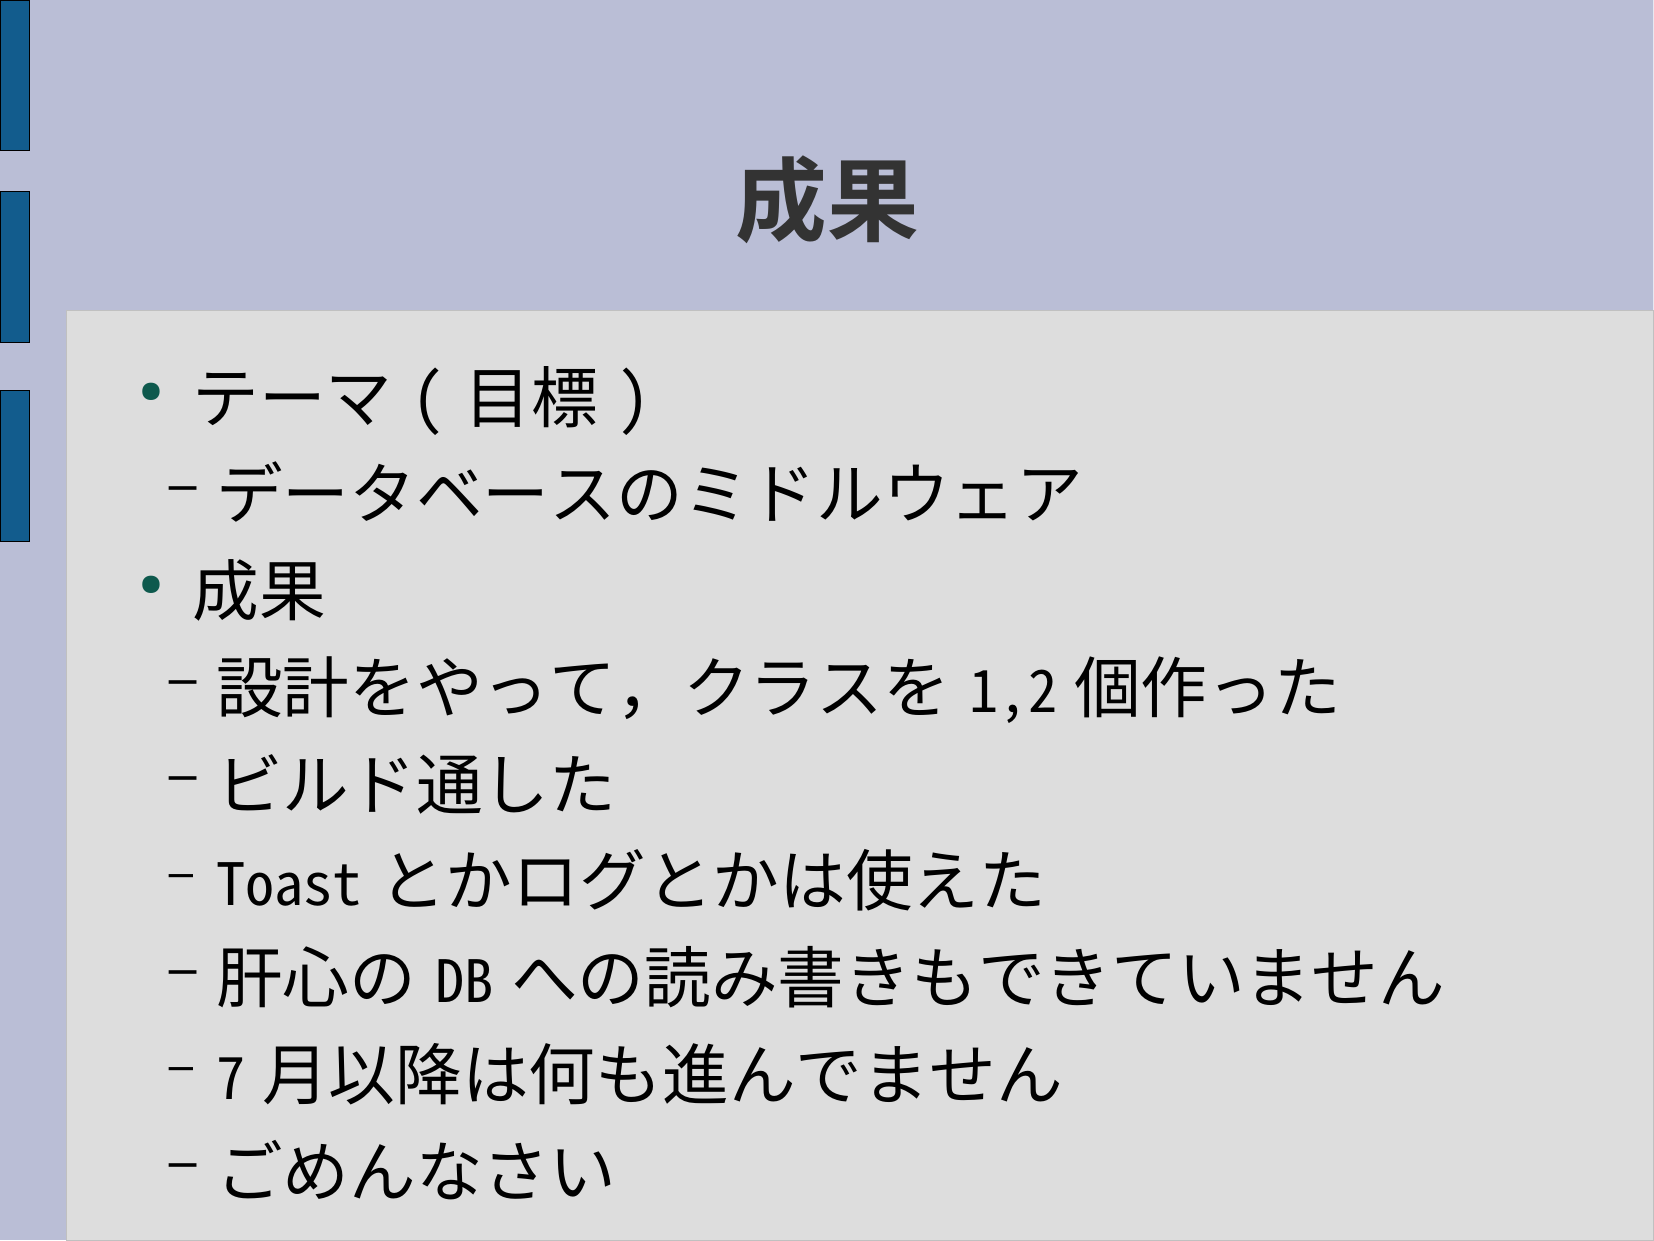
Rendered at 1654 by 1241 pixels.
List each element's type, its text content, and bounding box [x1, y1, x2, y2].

list テーマ(目標) データベースのミドルウェア 成果 設計をやって，クラスを1,2個作った ビルド通した Toastとかログとかは使えた 肝心のDBへの読み書きもできていません 7月以降は何も進んでません ごめんなさい [121, 344, 1534, 1127]
title 成果 [121, 91, 1534, 299]
